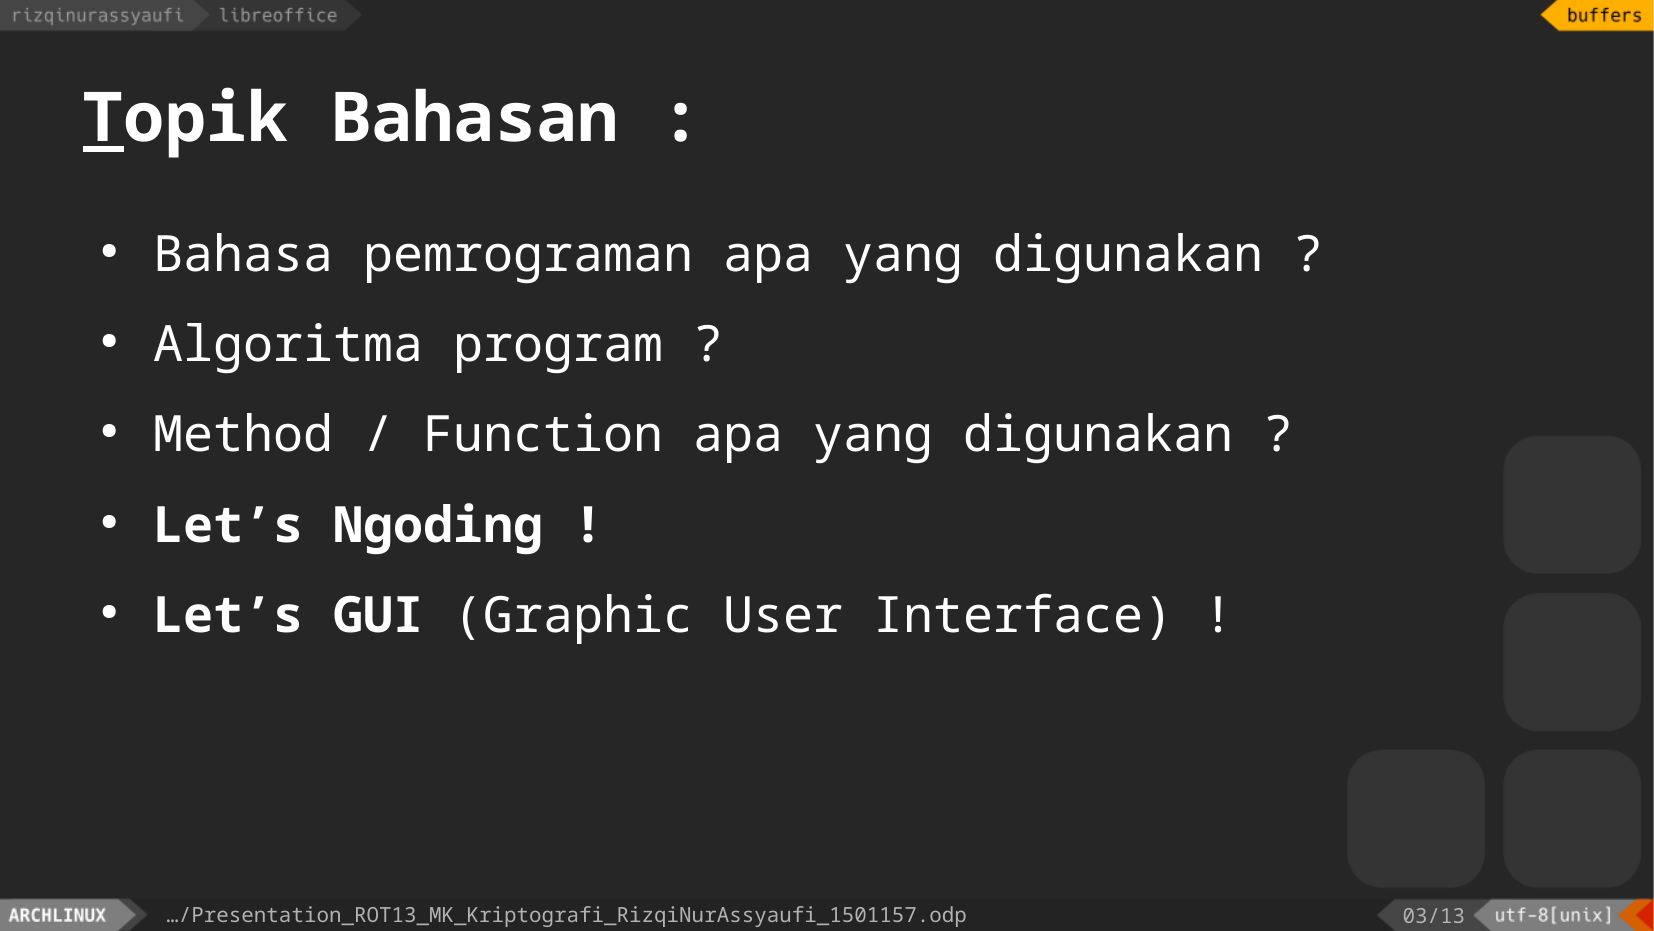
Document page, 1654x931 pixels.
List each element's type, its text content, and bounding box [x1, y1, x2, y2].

text_box 03/13 [1387, 895, 1480, 931]
title Topik Bahasan : [82, 37, 1571, 193]
text_box …/Presentation_ROT13_MK_Kriptografi_RizqiNurAssyaufi_1501157.odp [151, 895, 982, 931]
picture [0, 0, 1654, 931]
list Bahasa pemrograman apa yang digunakan ? Algoritma program ? Method / Function apa yang digunakan ? Let’s Ngoding ! Let’s GUI (Graphic User Interface) ! [82, 217, 1571, 758]
